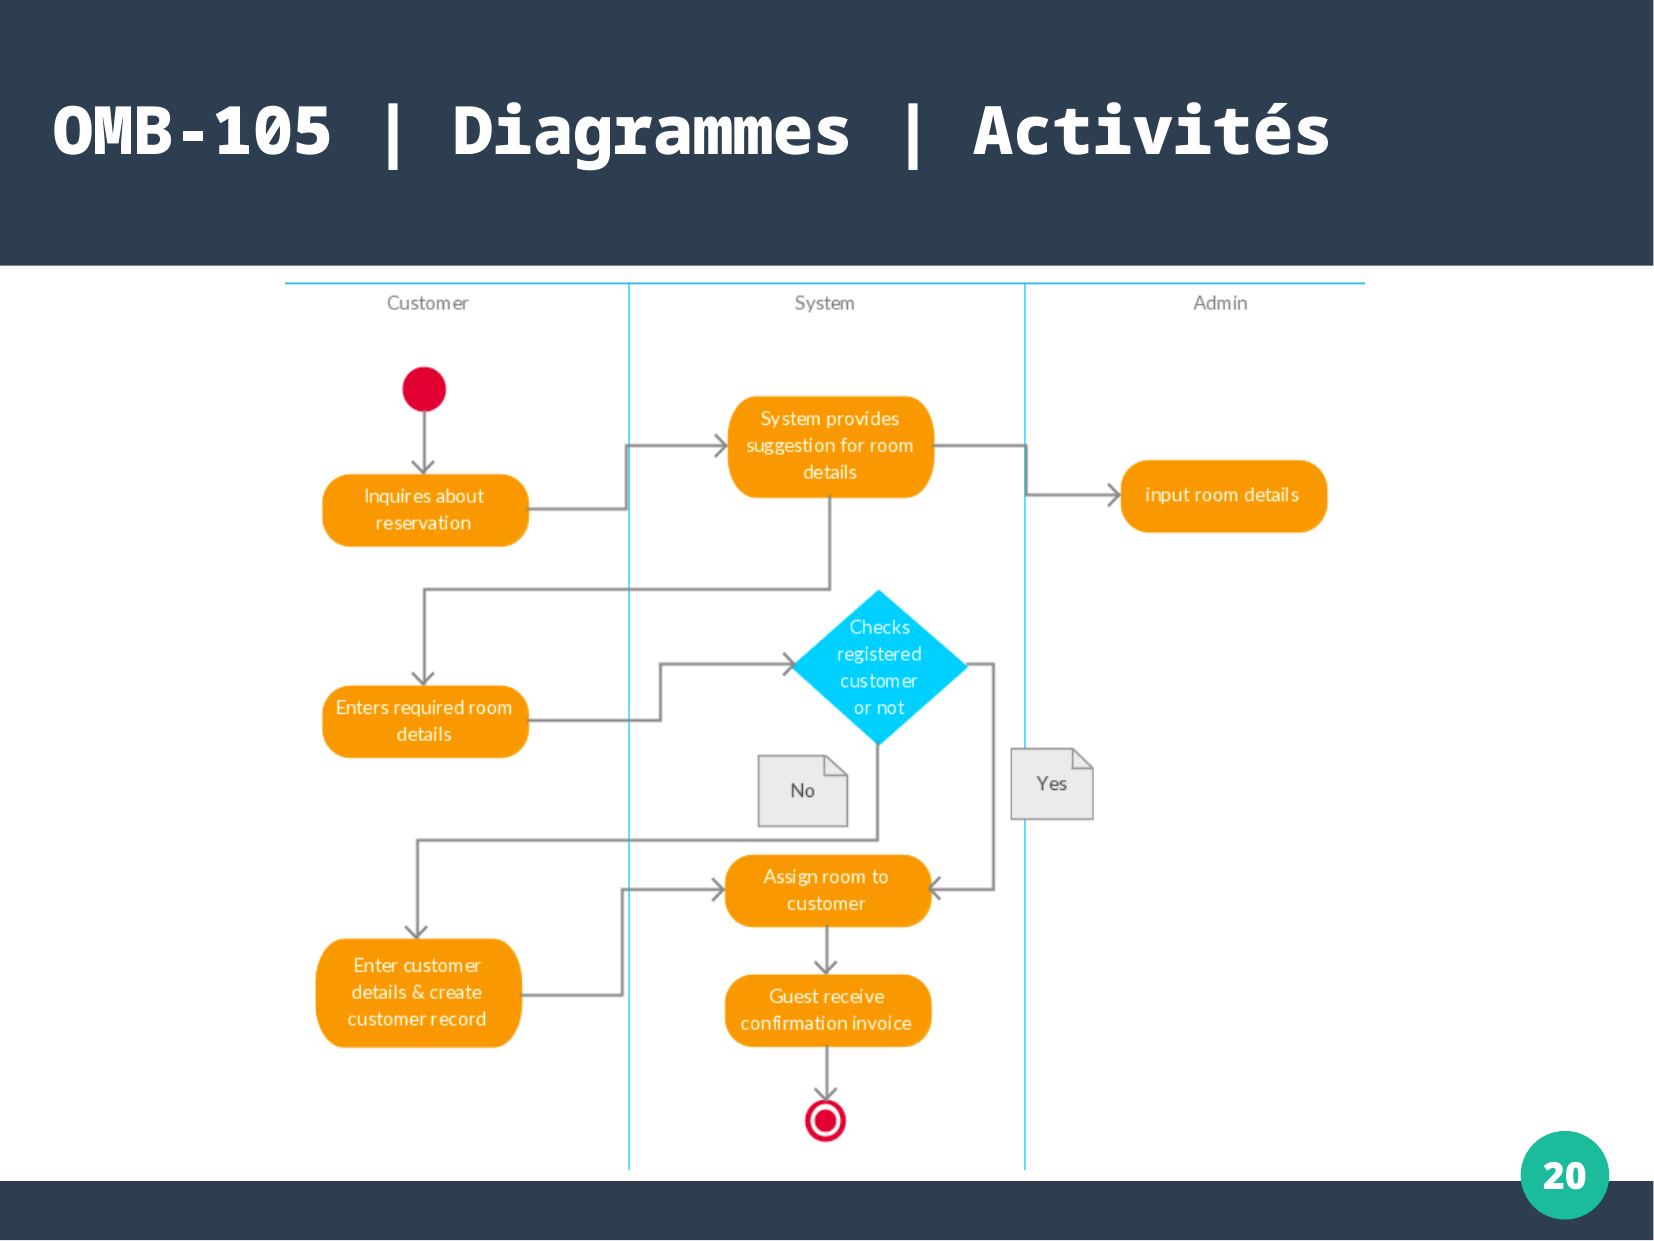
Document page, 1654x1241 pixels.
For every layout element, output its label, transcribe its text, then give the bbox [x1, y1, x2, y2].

picture [285, 276, 1365, 1170]
title OMB-105 | Diagrammes | Activités [53, 49, 1589, 208]
